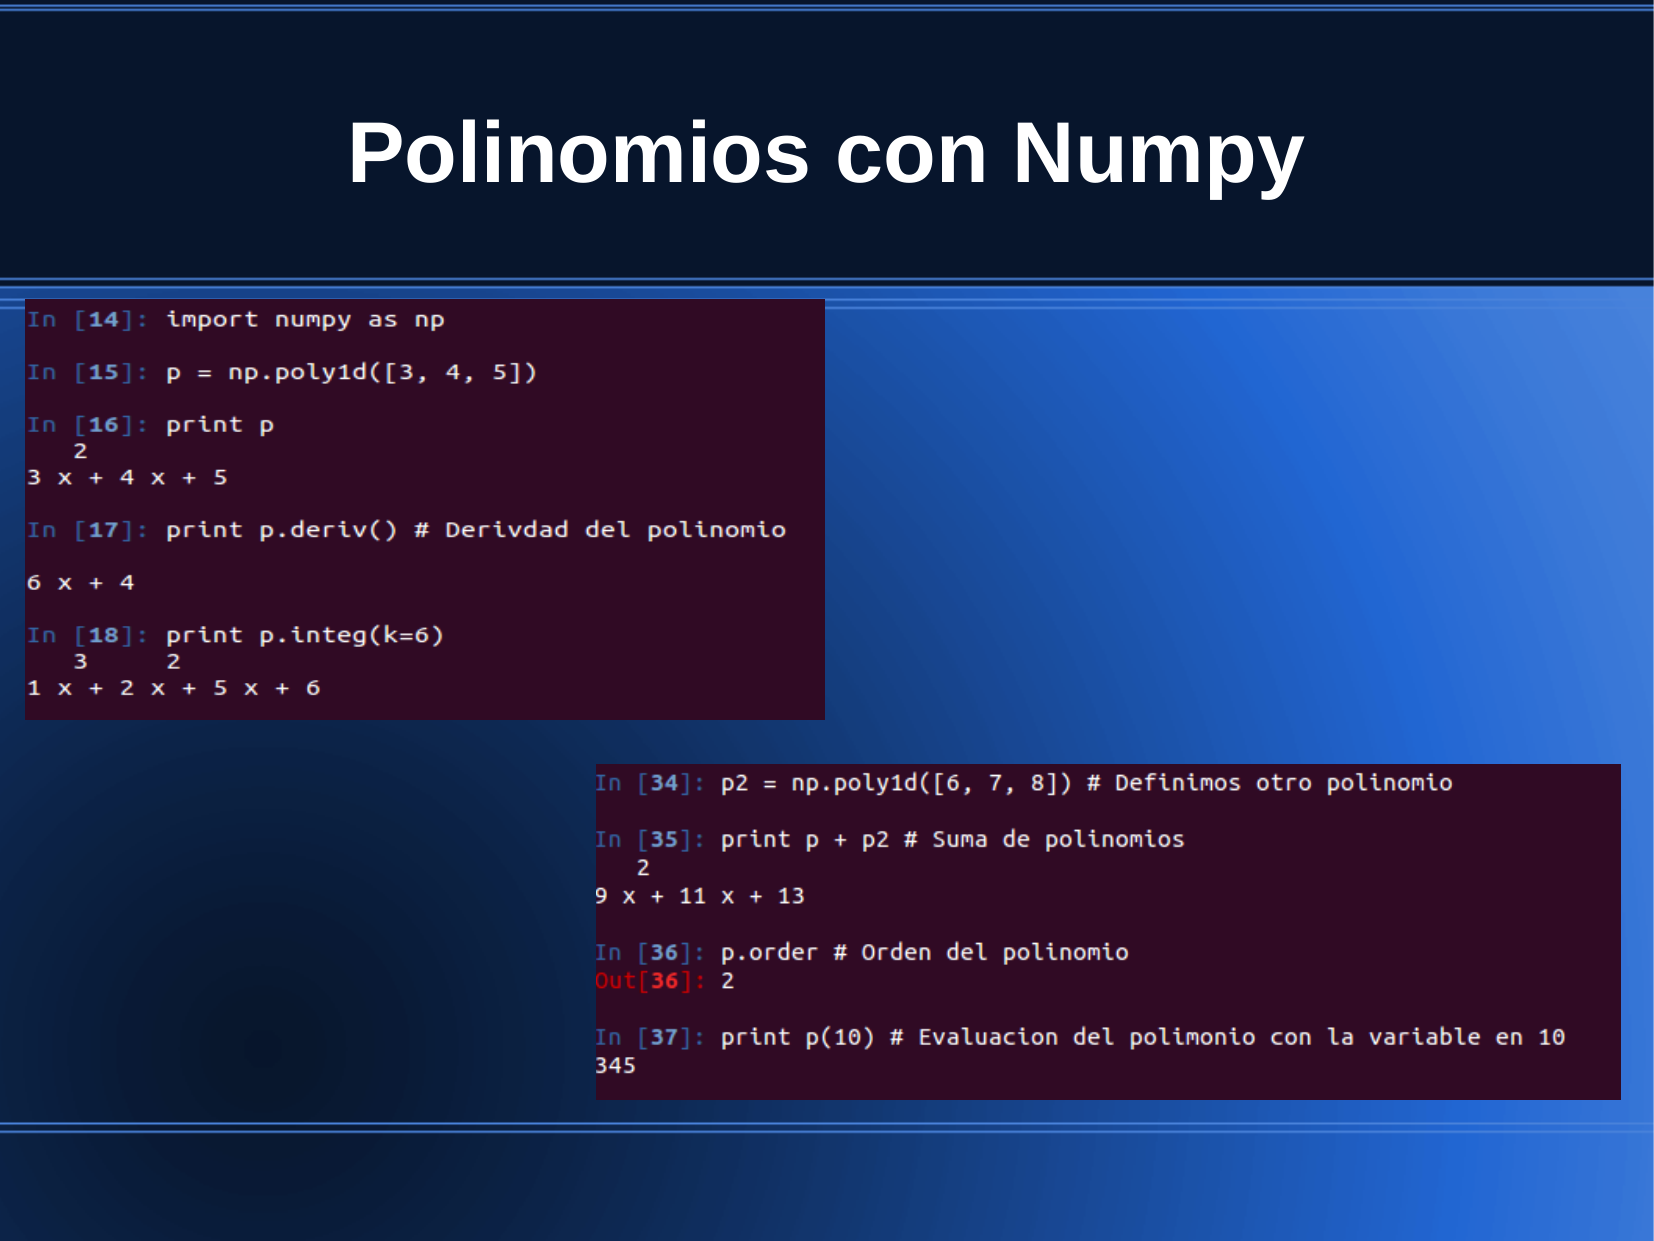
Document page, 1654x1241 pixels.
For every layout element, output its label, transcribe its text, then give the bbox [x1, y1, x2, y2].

picture [0, 0, 1654, 1241]
title Polinomios con Numpy [82, 49, 1571, 257]
